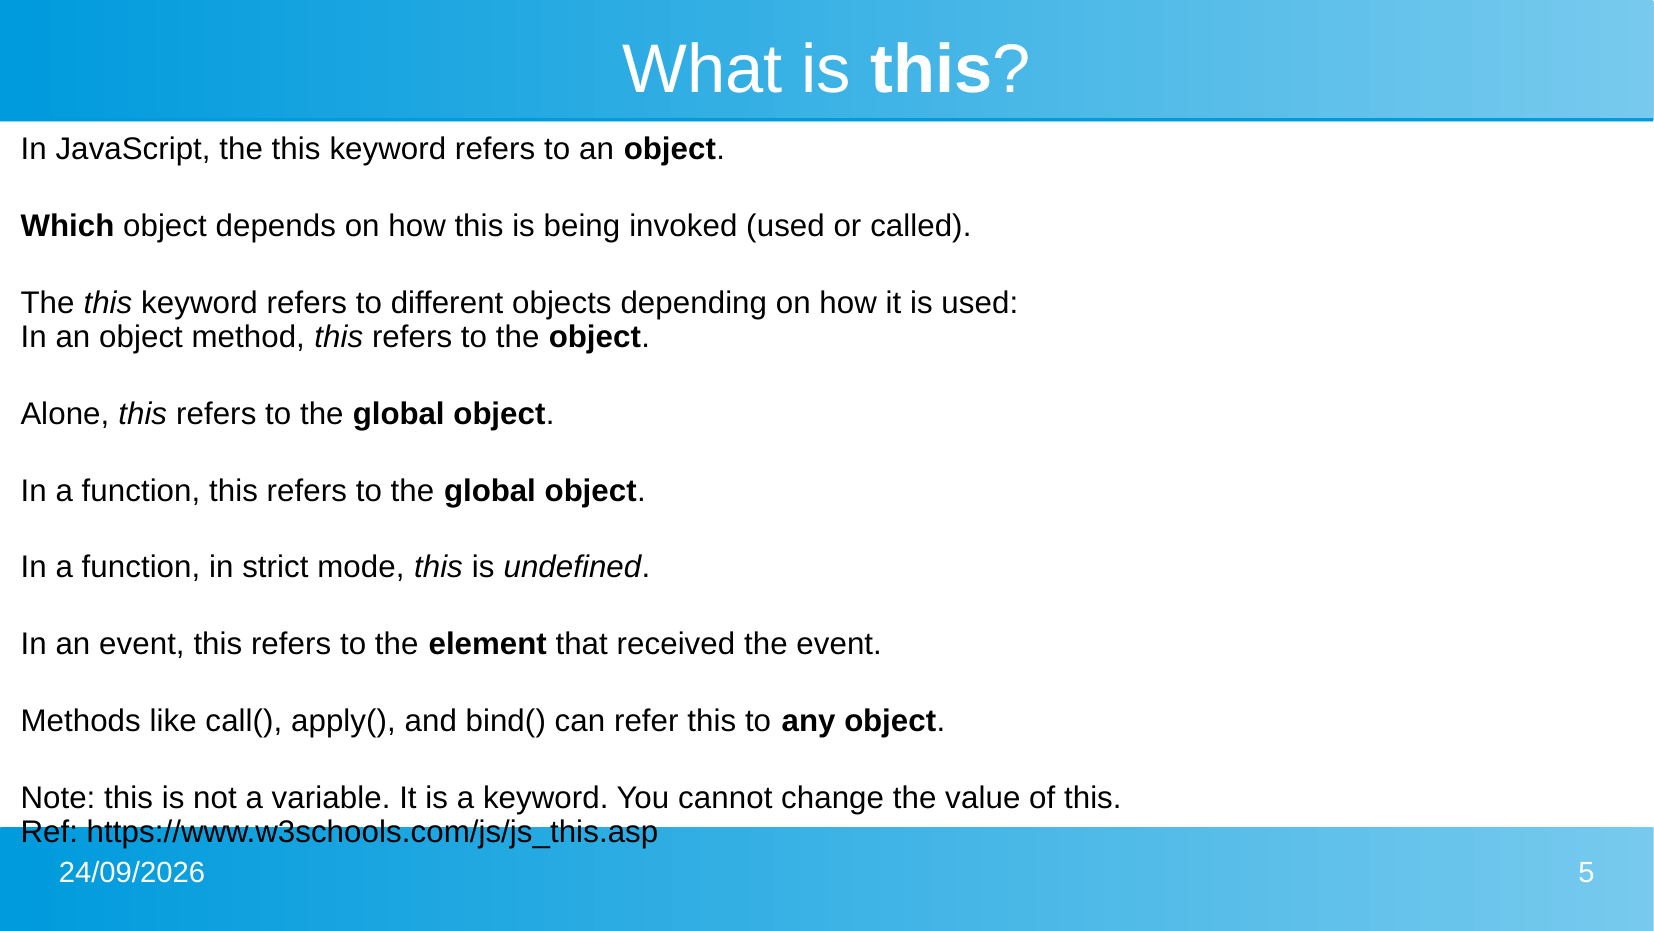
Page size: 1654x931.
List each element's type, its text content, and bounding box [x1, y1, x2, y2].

title What is this? [59, 29, 1595, 108]
text_box In JavaScript, the this keyword refers to an object. Which object depends on how this is being invoked (used or called). The this keyword refers to different objects depending on how it is used: In an object method, this refers to the object. Alone, this refers to the global object. In a function, this refers to the global object. In a function, in strict mode, this is undefined. In an event, this refers to the element that received the event. Methods like call(), apply(), and bind() can refer this to any object. Note: this is not a variable. It is a keyword. You cannot change the value of this. Ref: https://www.w3schools.com/js/js_this.asp [5, 124, 1571, 857]
